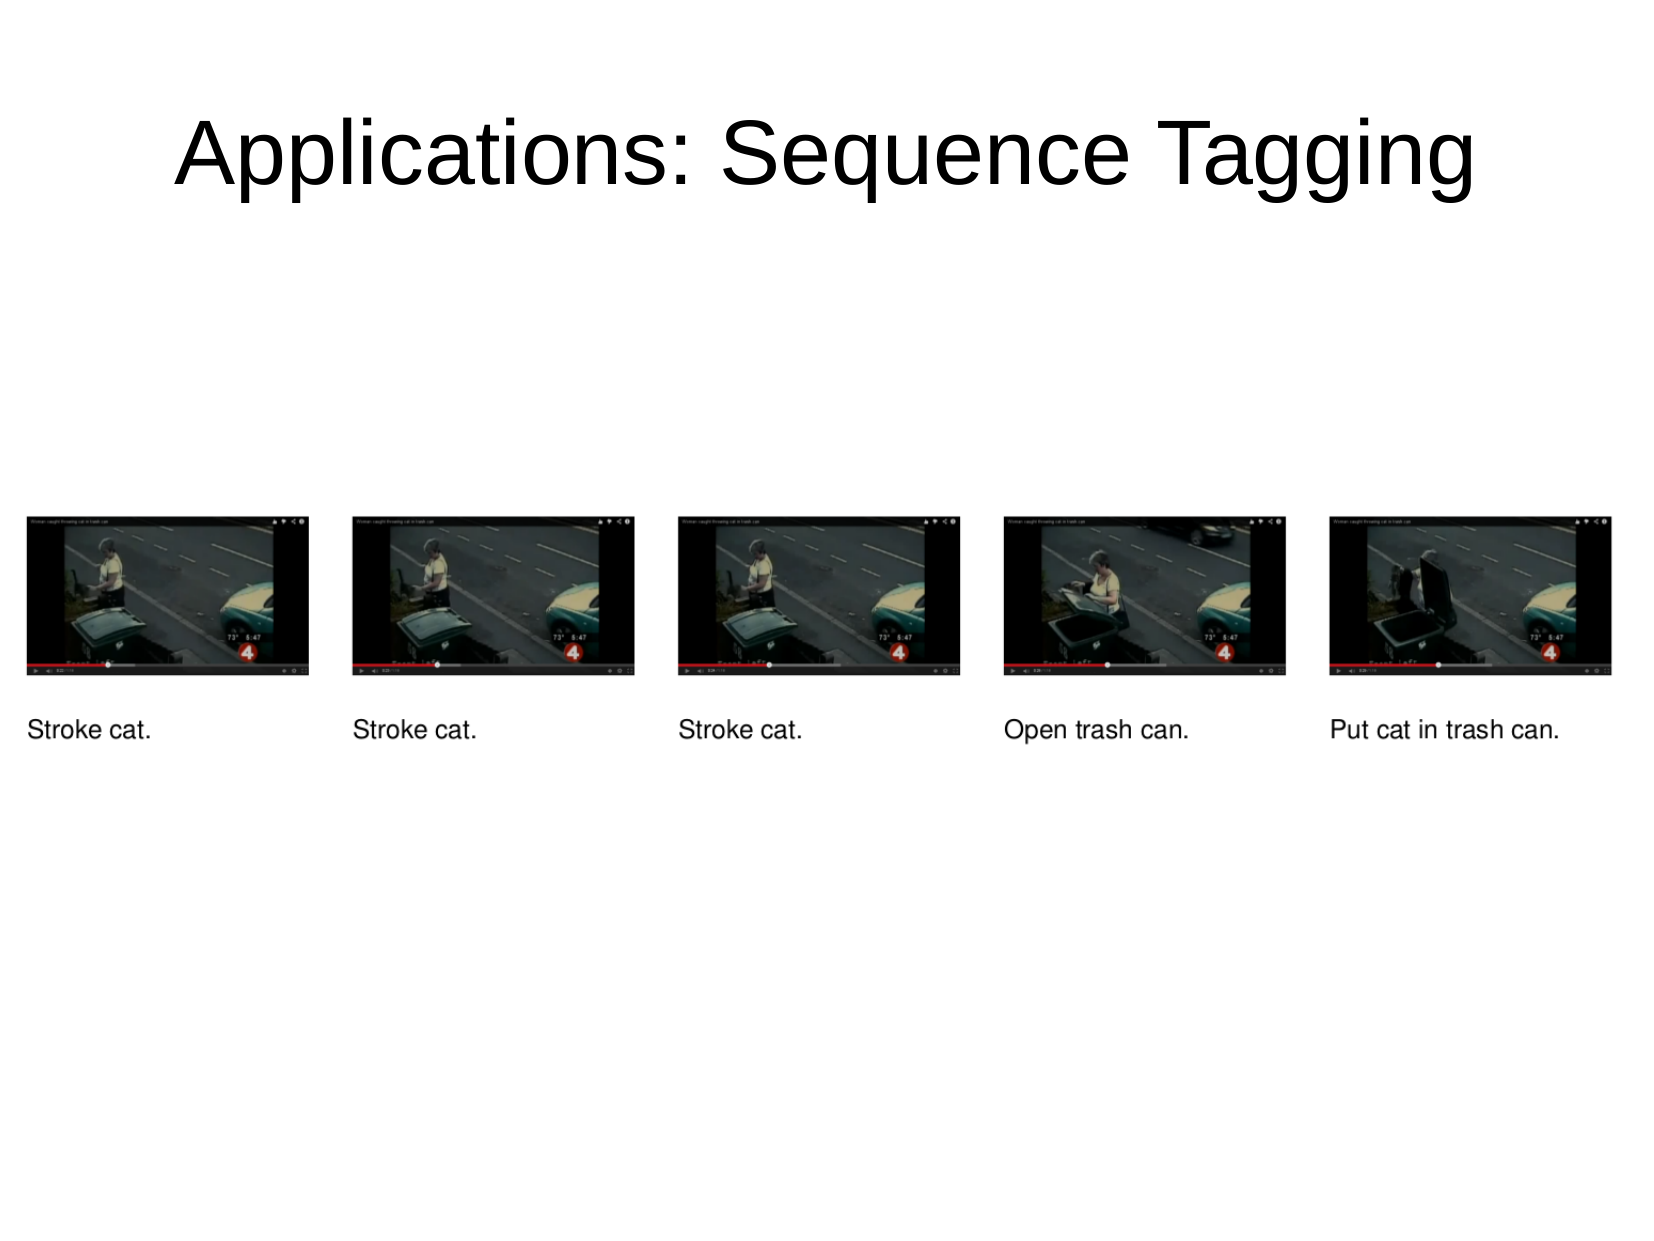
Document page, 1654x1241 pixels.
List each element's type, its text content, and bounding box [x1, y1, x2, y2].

picture [11, 500, 1636, 781]
title Applications: Sequence Tagging [82, 49, 1571, 257]
